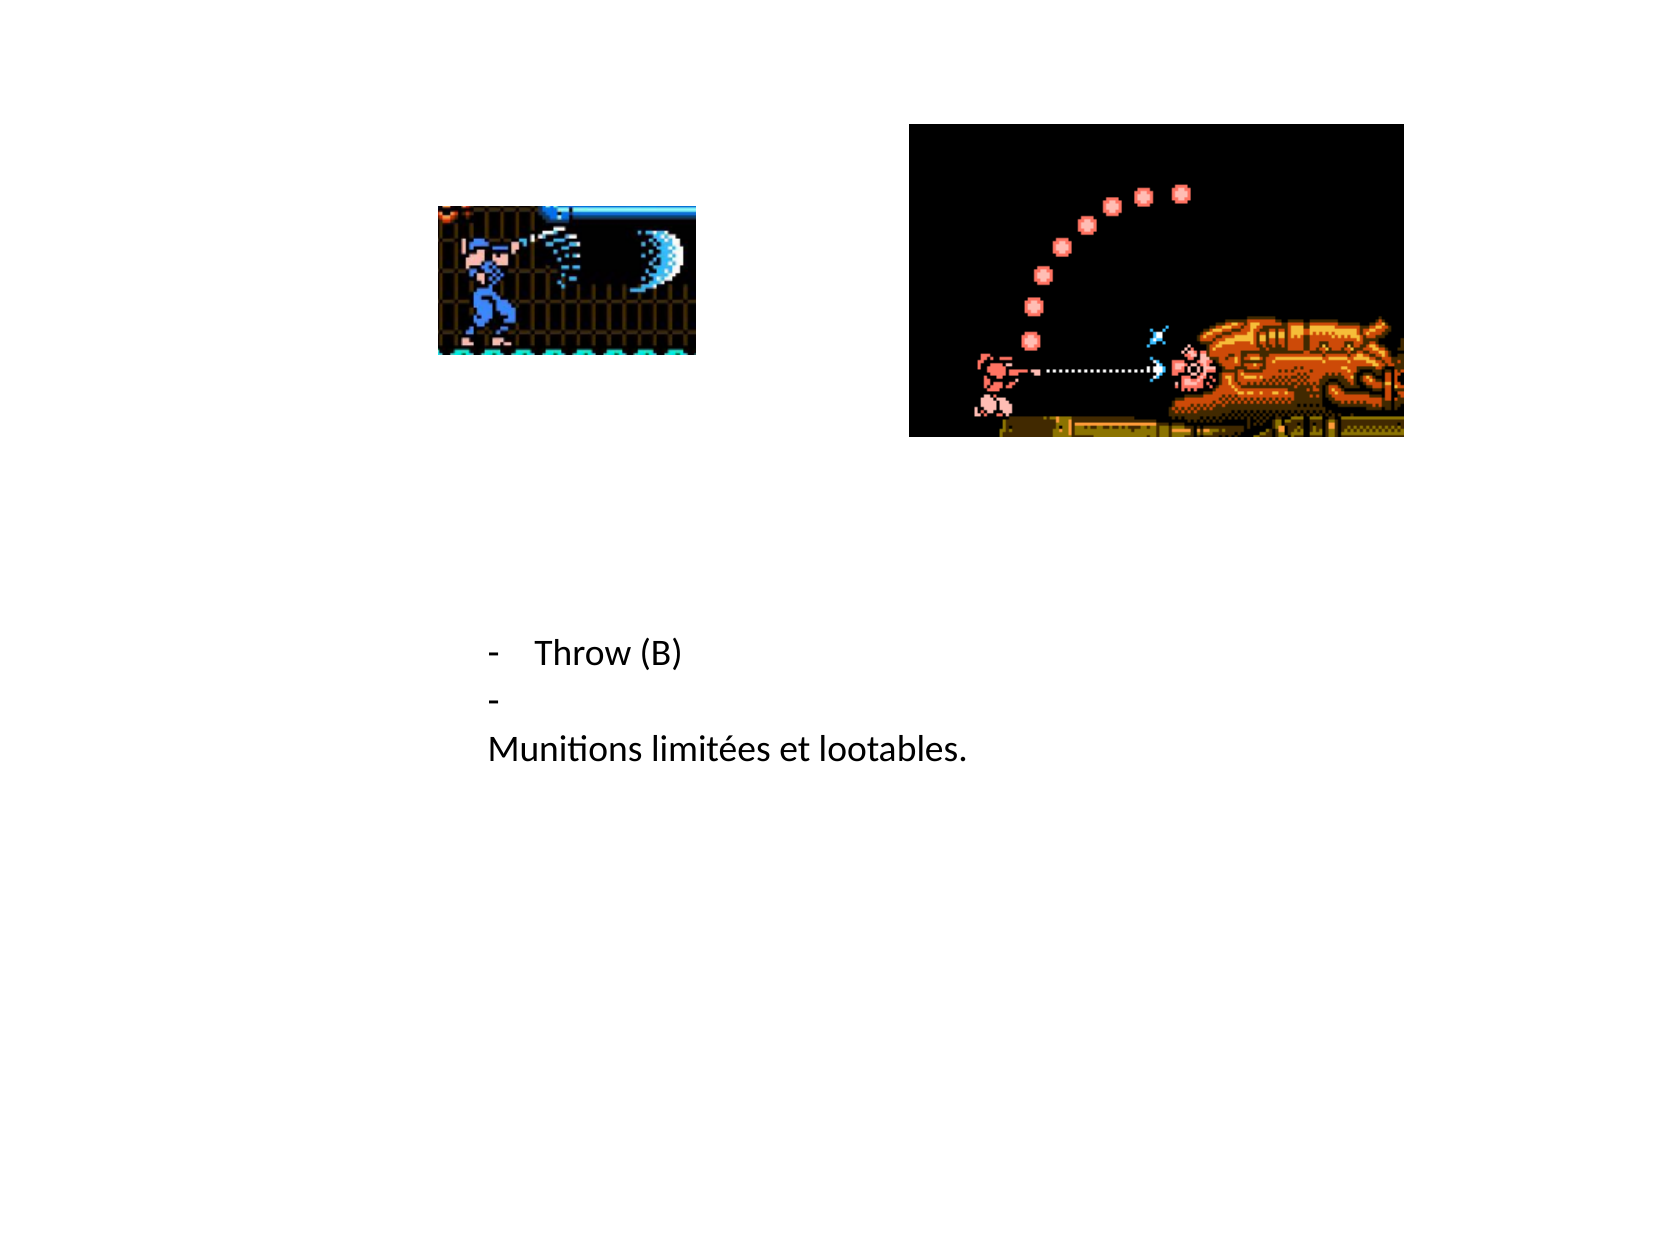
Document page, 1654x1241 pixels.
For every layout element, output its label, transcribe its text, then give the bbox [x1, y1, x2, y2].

picture [438, 206, 696, 355]
picture [909, 124, 1404, 437]
text_box Throw (B) Munitions limitées et lootables. [472, 620, 1371, 771]
